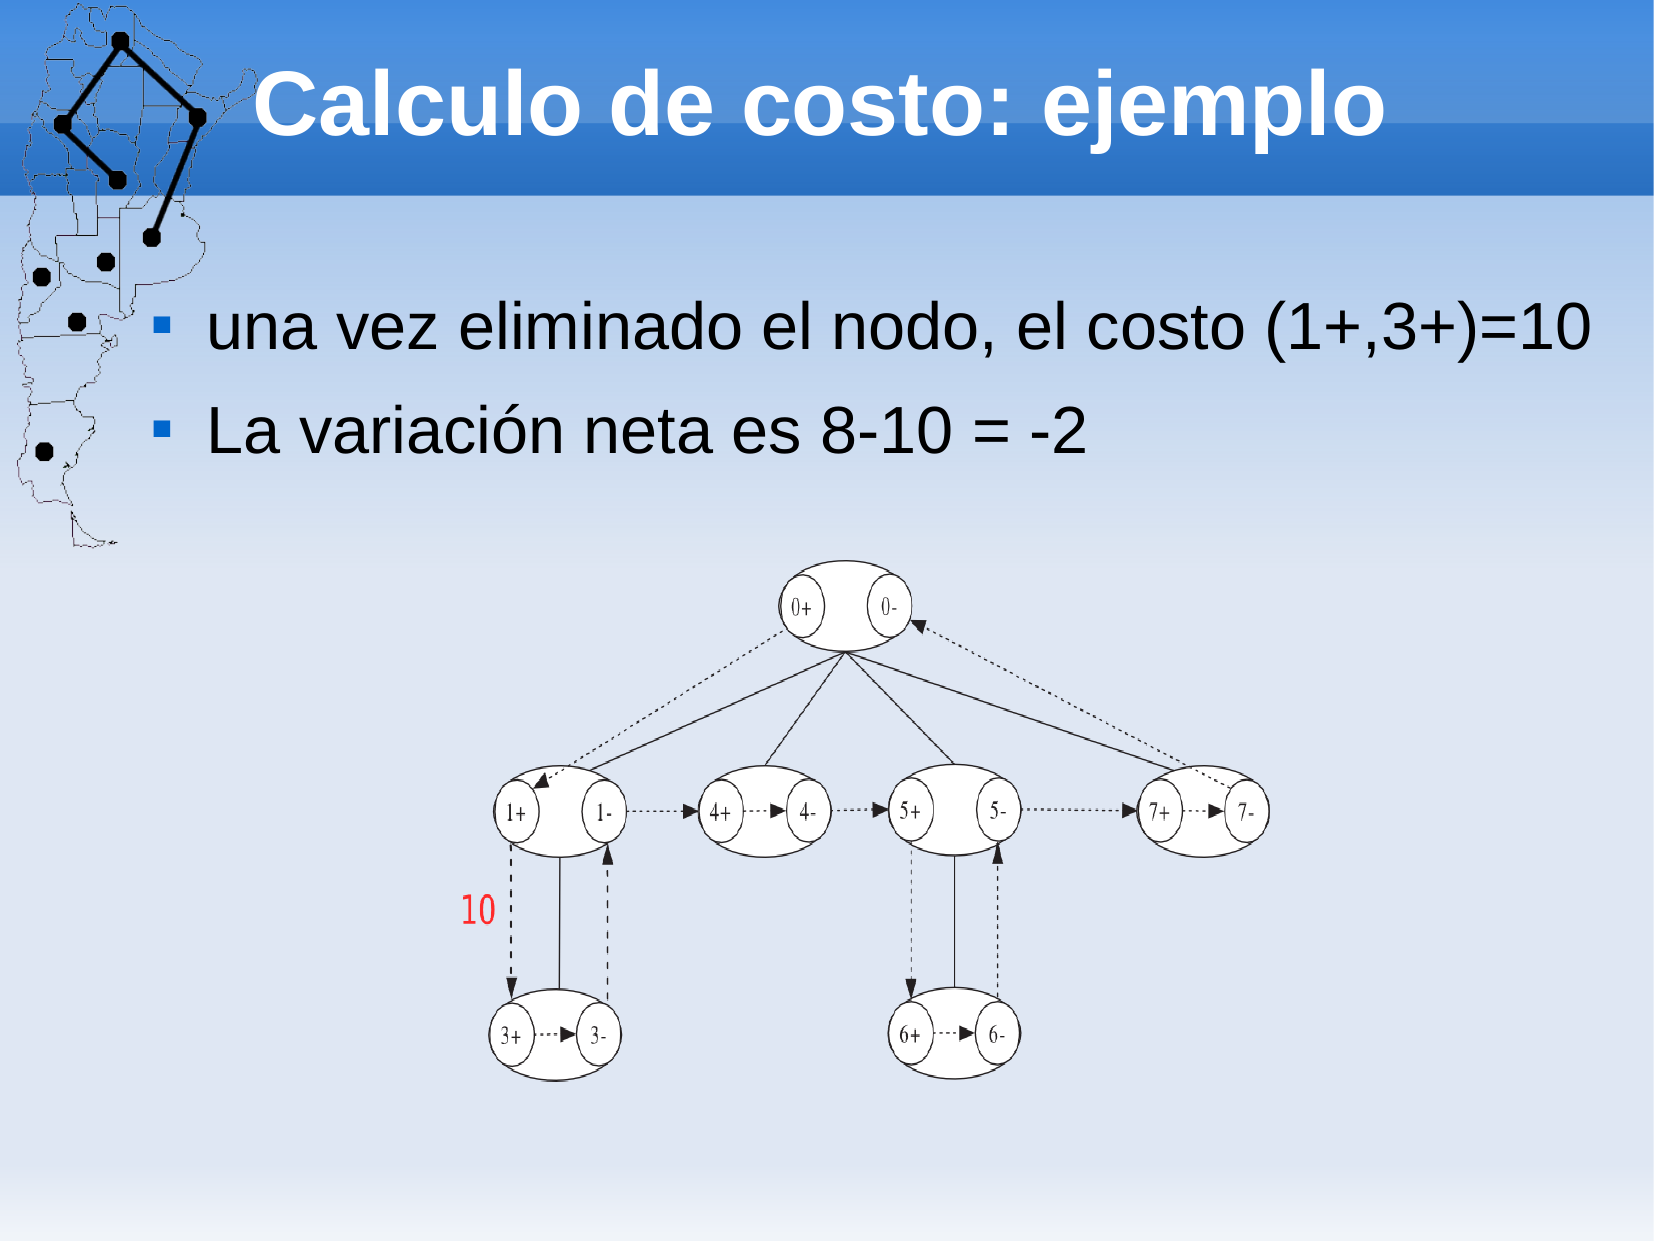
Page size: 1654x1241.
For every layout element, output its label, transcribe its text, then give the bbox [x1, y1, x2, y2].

picture [0, 0, 1654, 1241]
title Calculo de costo: ejemplo [296, 7, 1565, 200]
list una vez eliminado el nodo, el costo (1+,3+)=10 La variación neta es 8-10 = -2 [135, 288, 1625, 1093]
